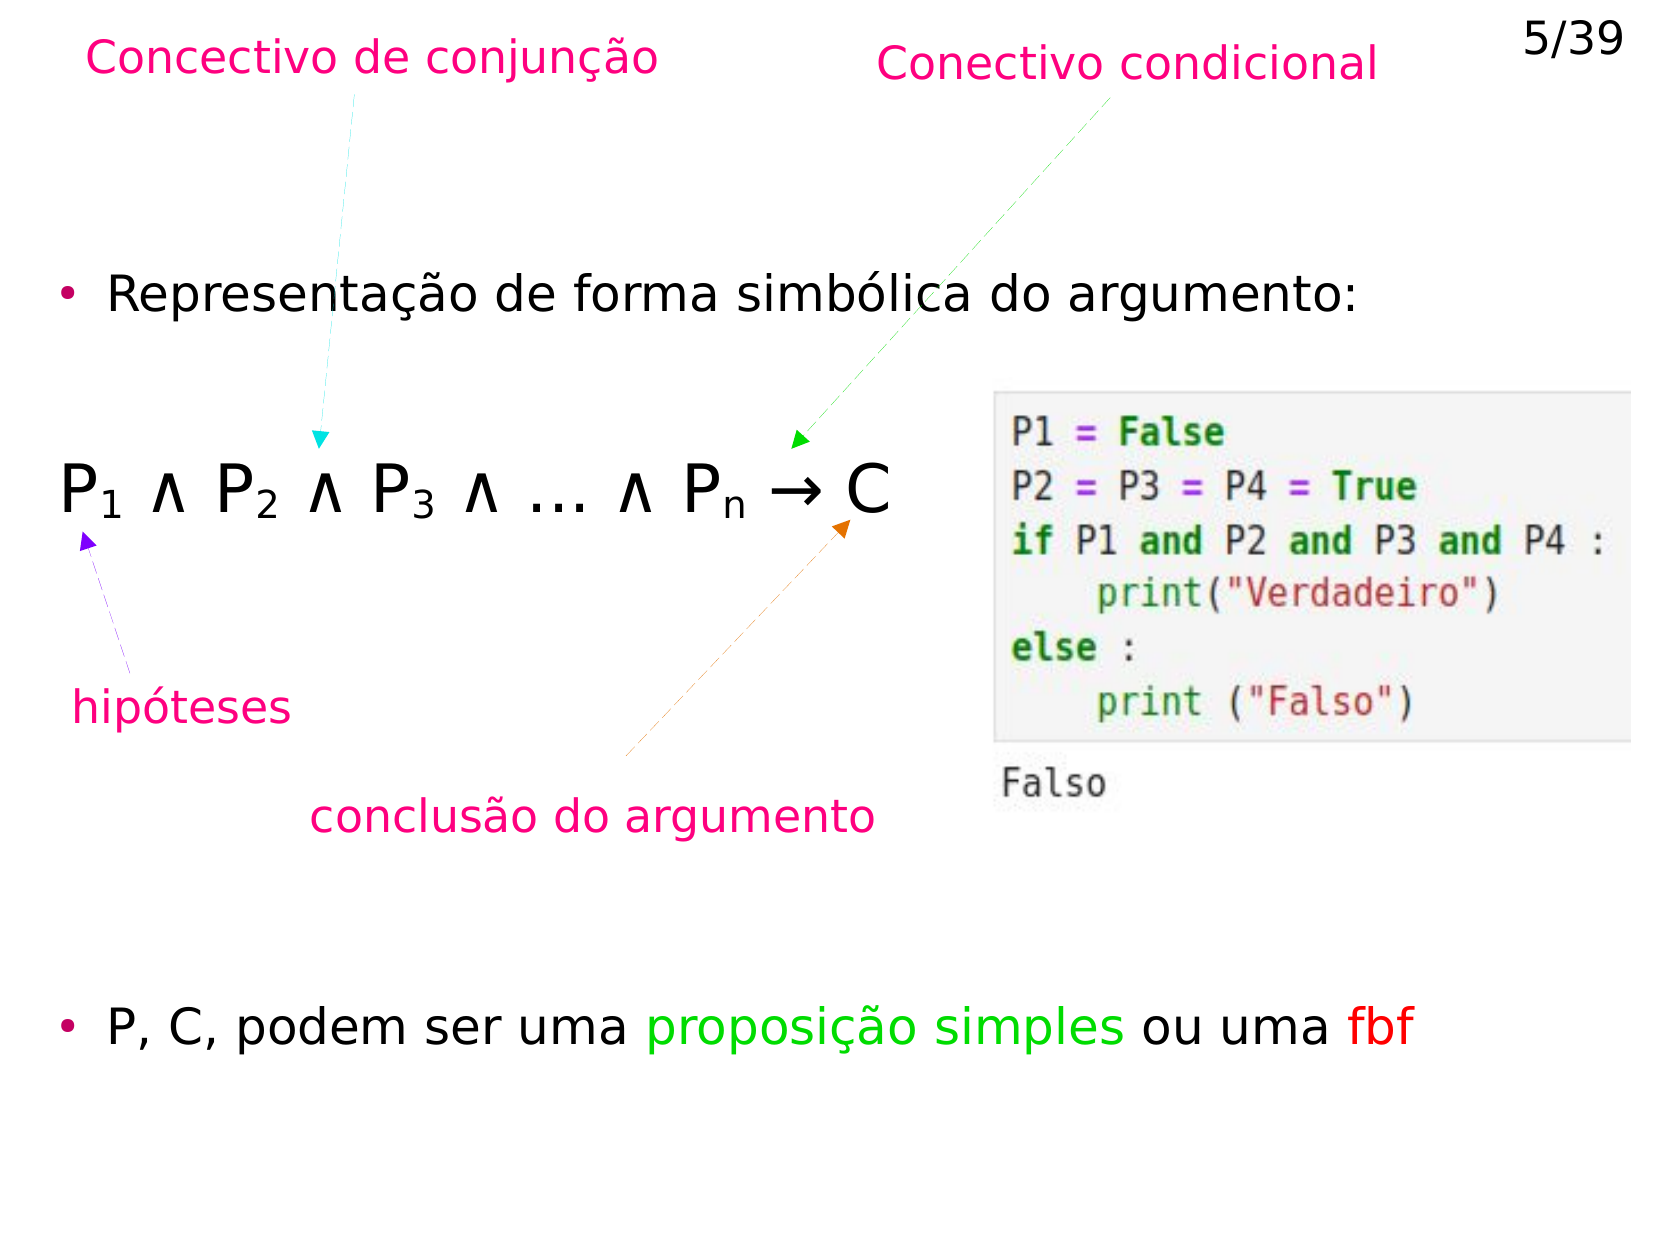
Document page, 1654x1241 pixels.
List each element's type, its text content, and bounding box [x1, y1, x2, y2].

text_box hipóteses [56, 673, 308, 742]
text_box Conectivo condicional [862, 29, 1395, 98]
list Representação de forma simbólica do argumento: P1 ∧ P2 ∧ P3 ∧ ... ∧ Pn → C P, C, podem ser uma proposição simples ou uma fbf [59, 236, 1625, 1211]
text_box Concectivo de conjunção [70, 23, 697, 104]
text_box conclusão do argumento [295, 782, 892, 851]
picture [976, 377, 1631, 827]
